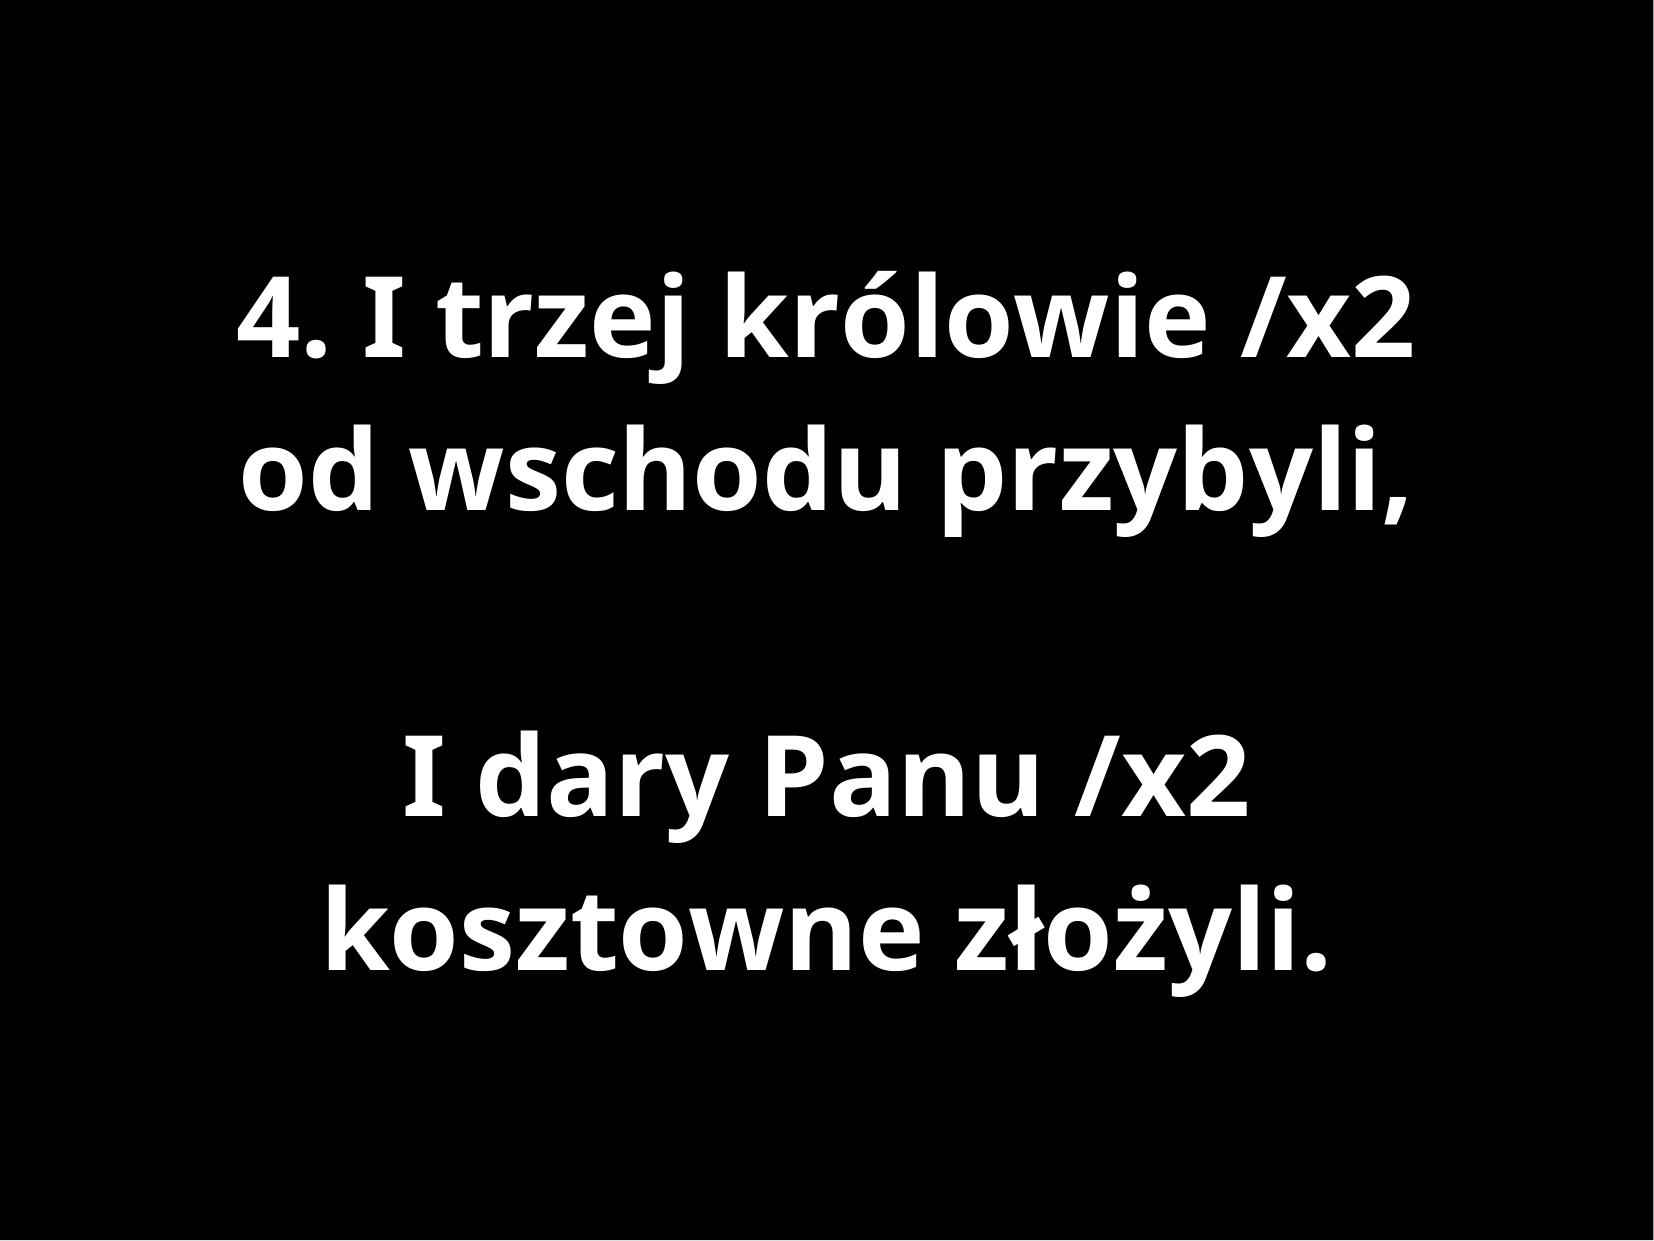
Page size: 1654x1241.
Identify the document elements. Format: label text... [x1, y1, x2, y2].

title 4. I trzej królowie /x2 od wschodu przybyli, I dary Panu /x2 kosztowne złożyli. [0, 0, 1654, 1241]
